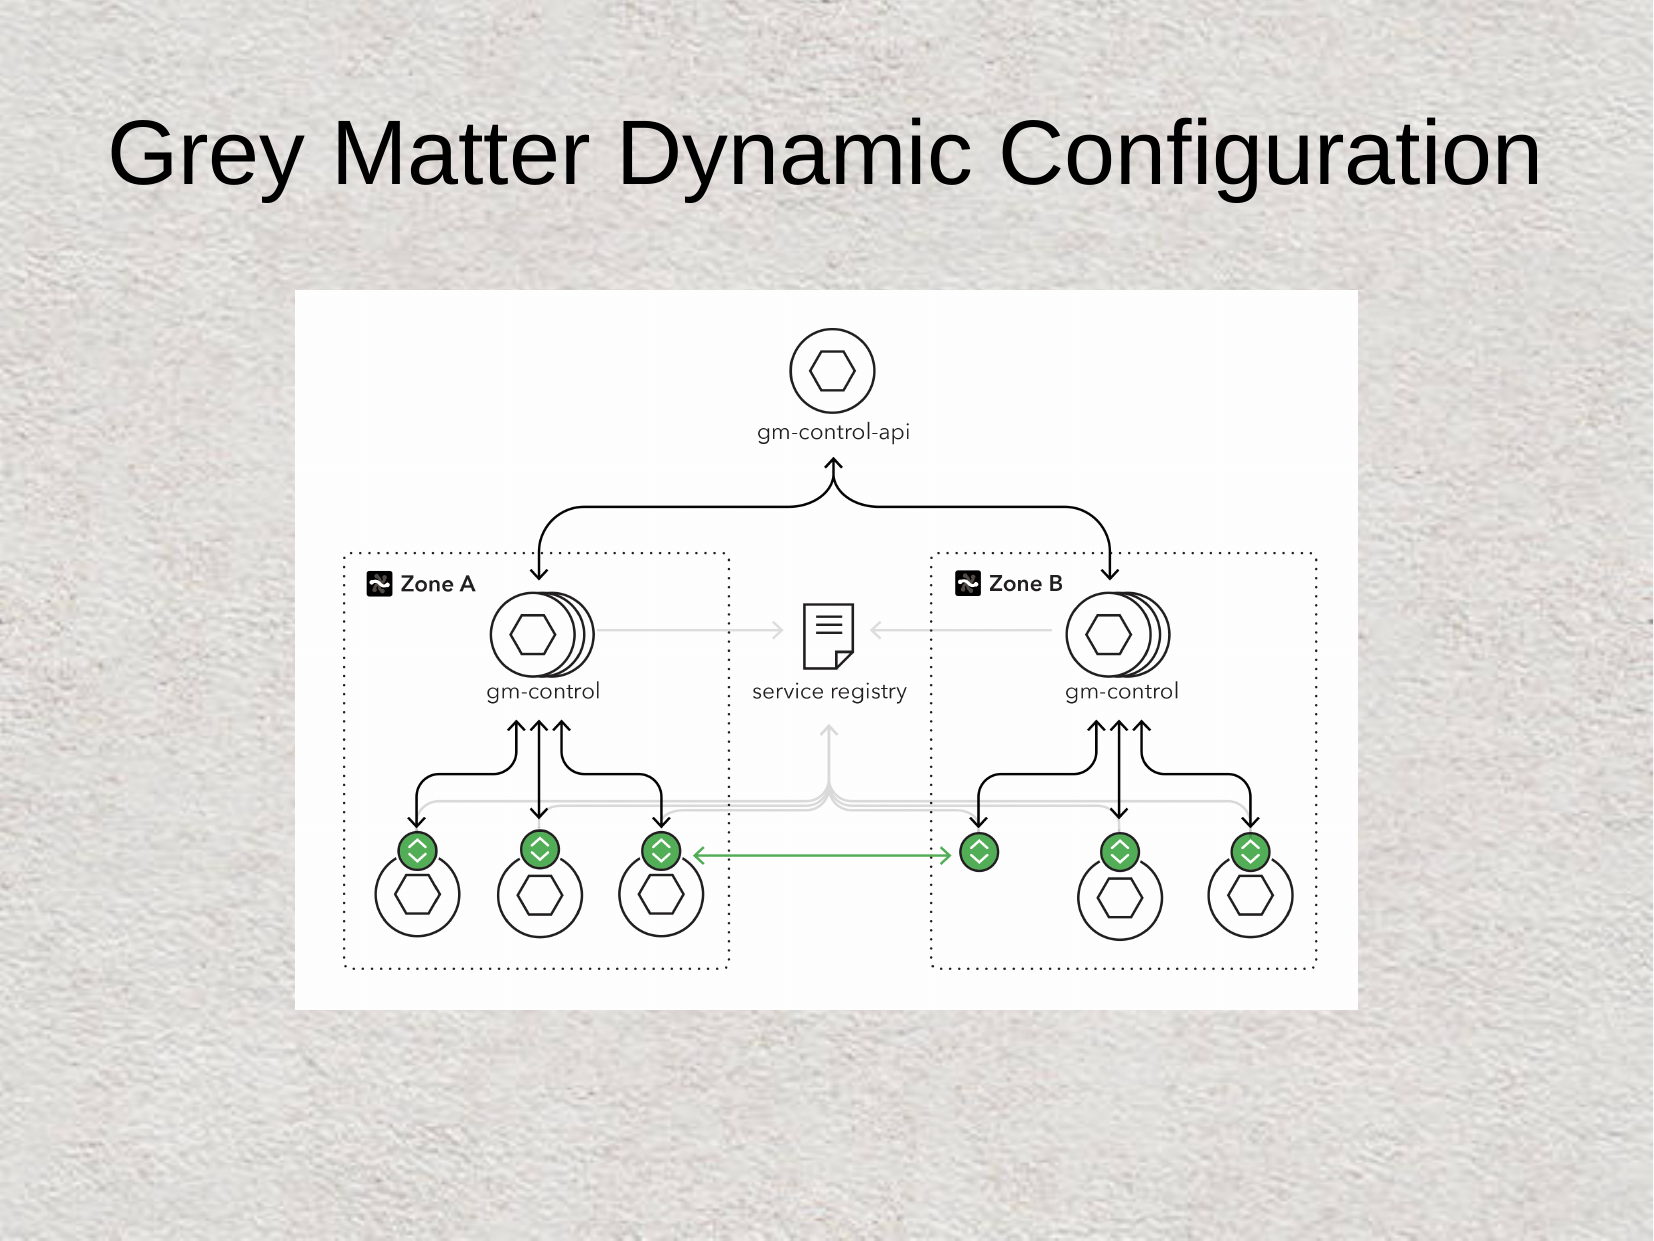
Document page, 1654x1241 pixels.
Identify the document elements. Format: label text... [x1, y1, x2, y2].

title Grey Matter Dynamic Configuration [82, 49, 1571, 257]
picture [0, 0, 1654, 1241]
